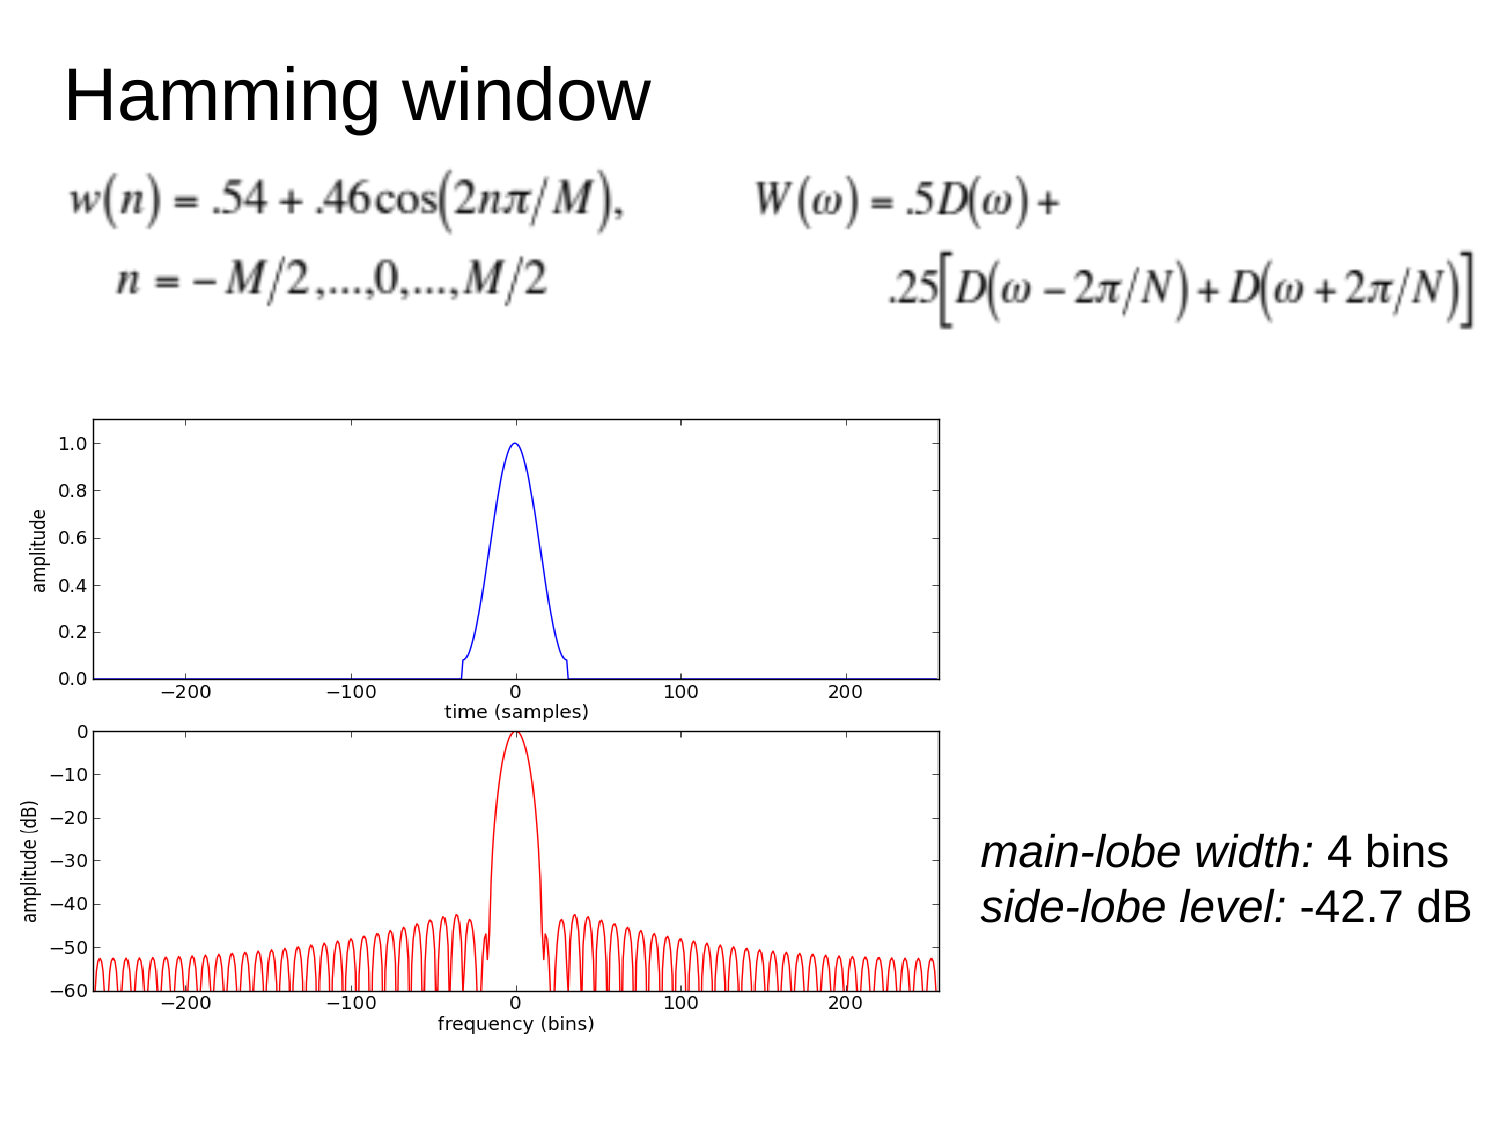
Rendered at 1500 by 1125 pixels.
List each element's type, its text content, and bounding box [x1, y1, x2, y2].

picture [750, 171, 1476, 330]
picture [18, 398, 961, 1051]
text_box main-lobe width: 4 bins side-lobe level: -42.7 dB [965, 810, 1488, 940]
picture [63, 163, 714, 307]
title Hamming window [63, 27, 1414, 163]
